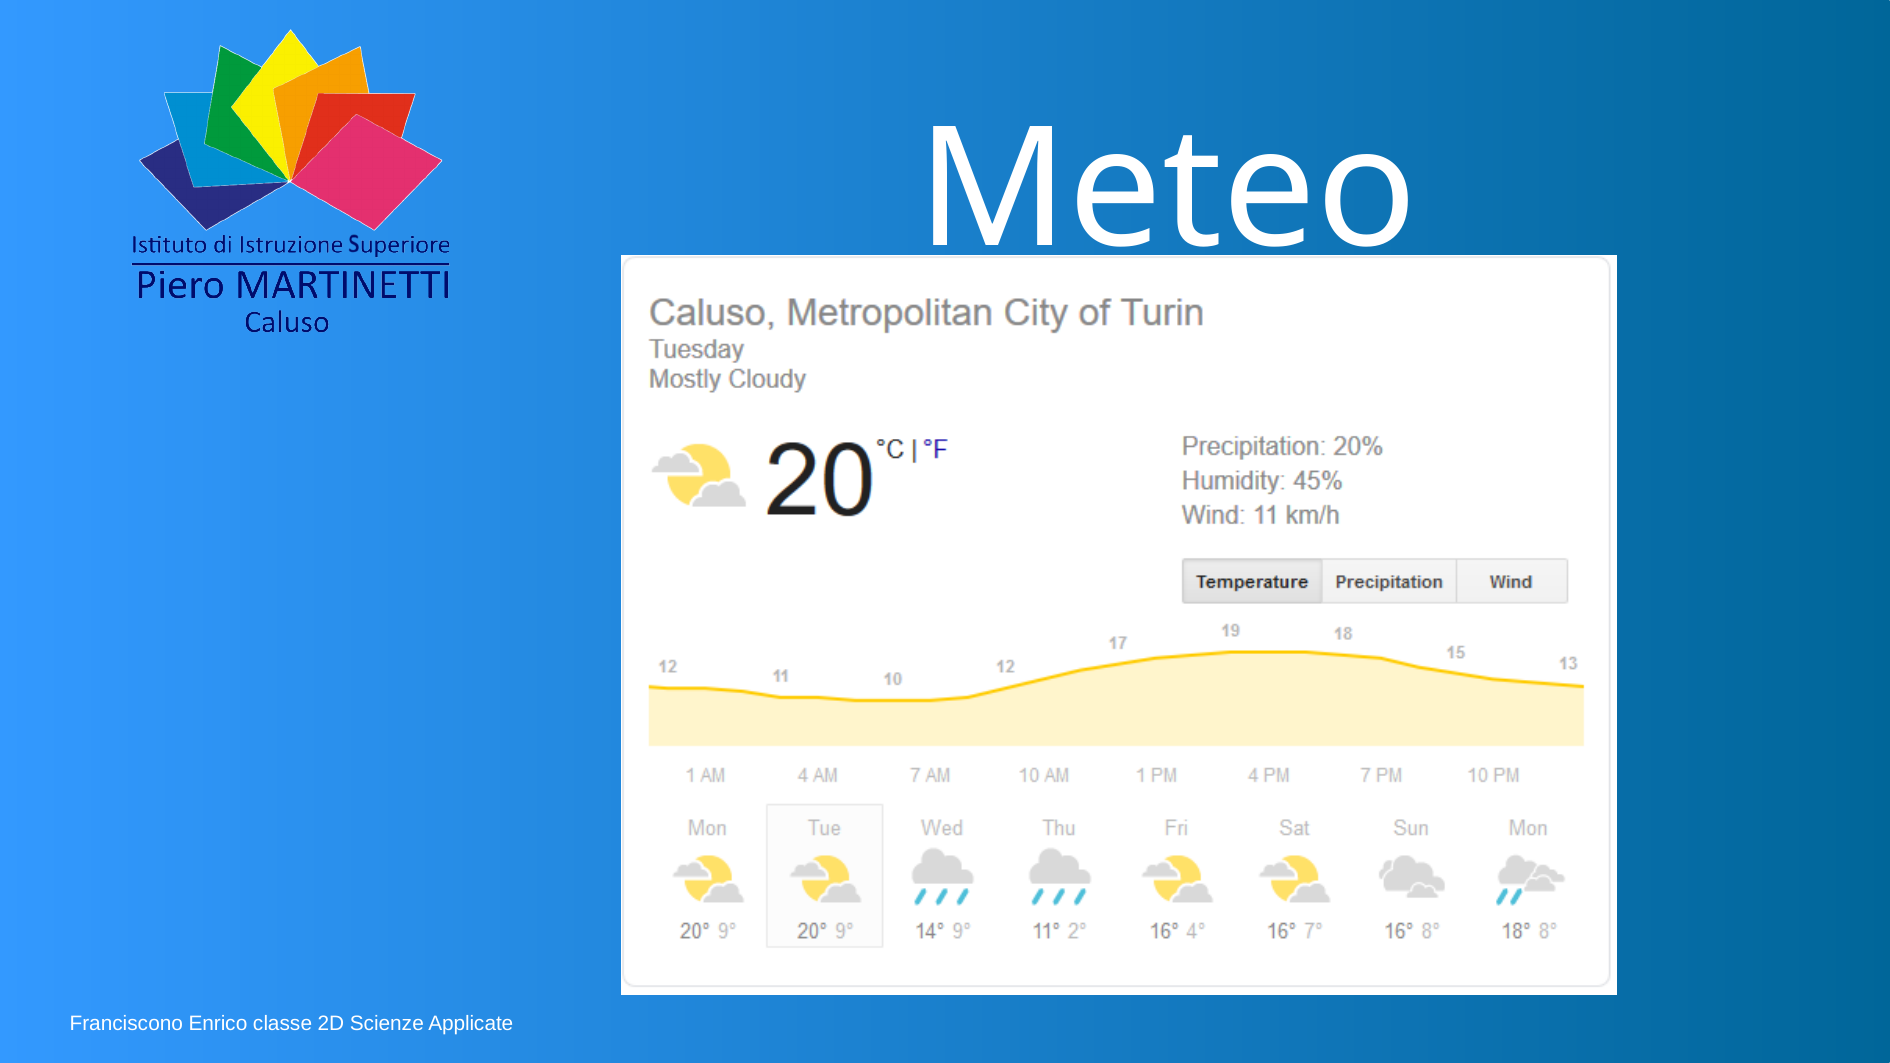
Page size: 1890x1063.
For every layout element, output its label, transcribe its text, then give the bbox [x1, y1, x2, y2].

picture [621, 255, 1617, 995]
text_box Franciscono Enrico classe 2D Scienze Applicate [54, 1004, 628, 1063]
picture [0, 23, 591, 355]
text_box Meteo [591, 59, 1760, 268]
